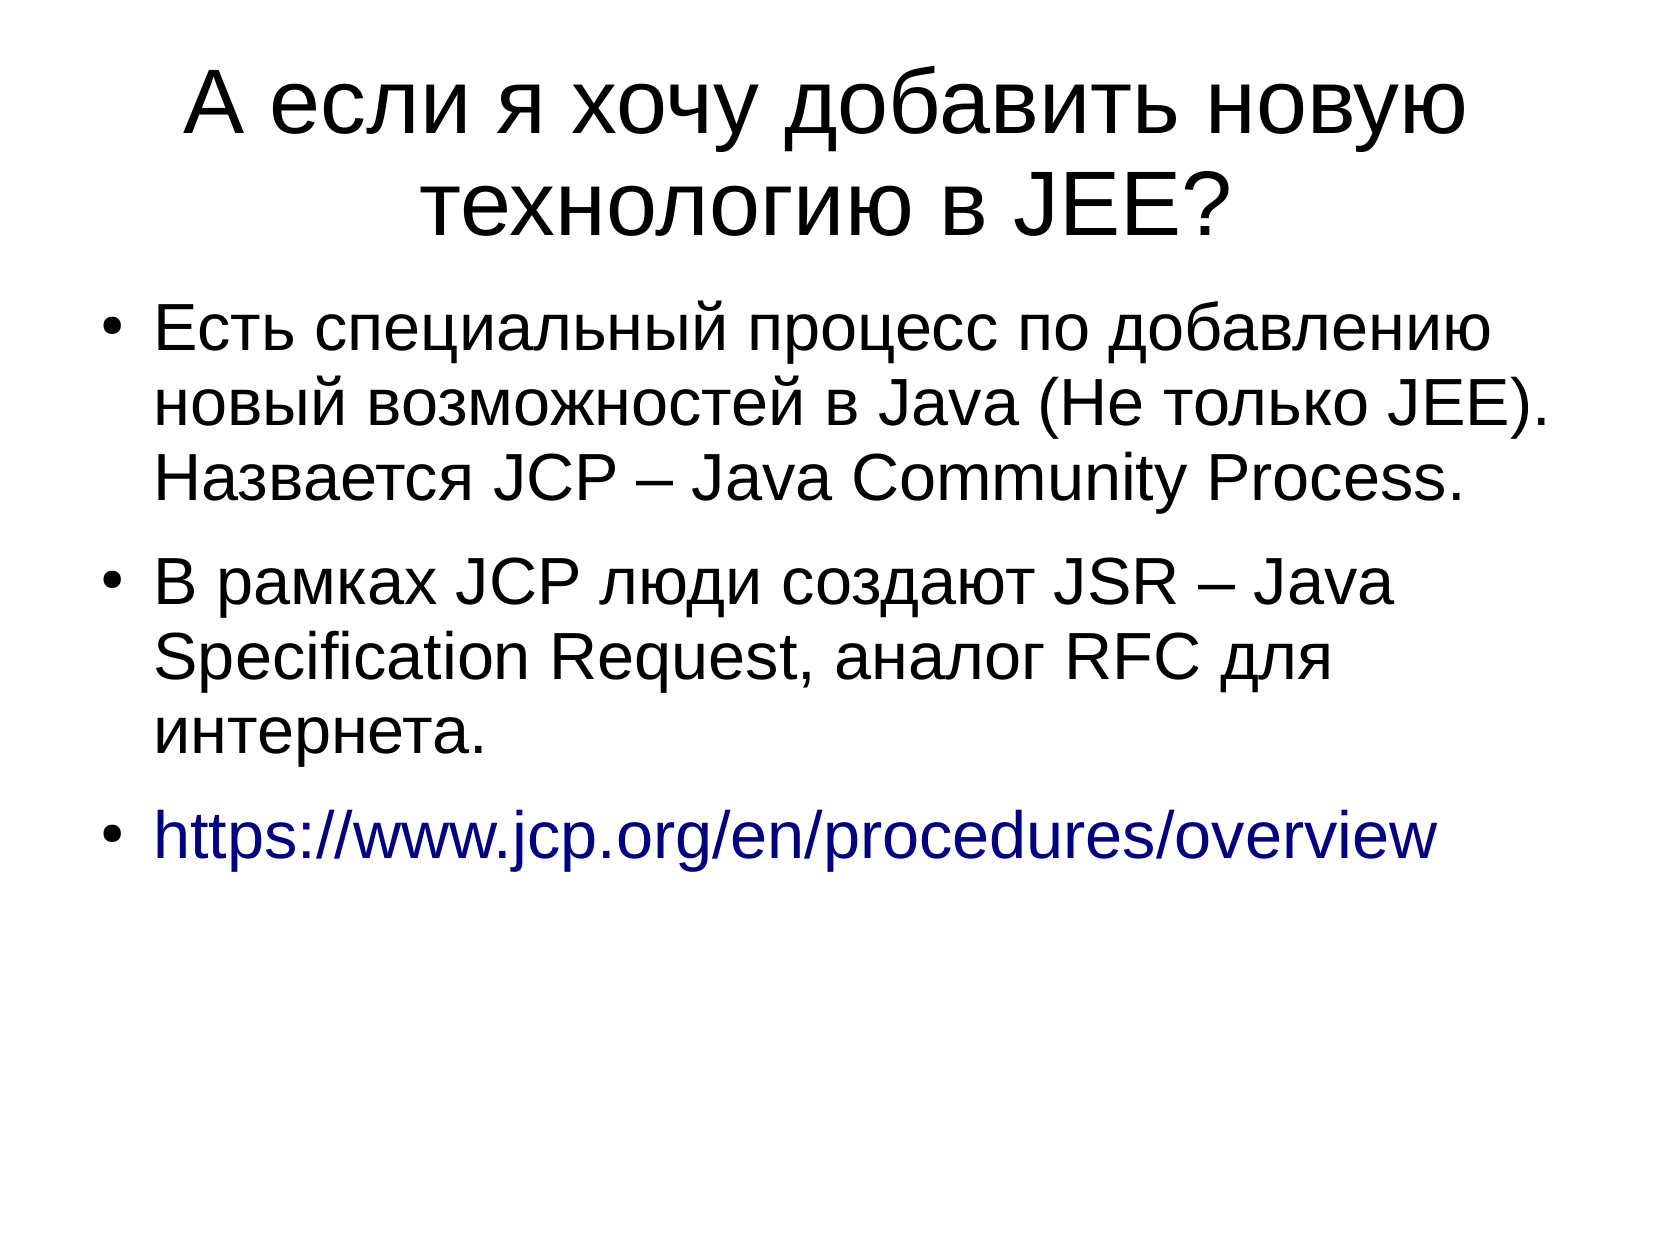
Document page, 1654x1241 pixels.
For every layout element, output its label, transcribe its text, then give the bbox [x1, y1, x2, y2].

title А если я хочу добавить новую технологию в JEE? [82, 49, 1571, 257]
list Есть специальный процесс по добавлению новый возможностей в Java (Не только JEE). Назвается JCP – Java Community Process. В рамках JCP люди создают JSR – Java Specification Request, аналог RFC для интернета. https://www.jcp.org/en/procedures/overview [82, 290, 1571, 1010]
